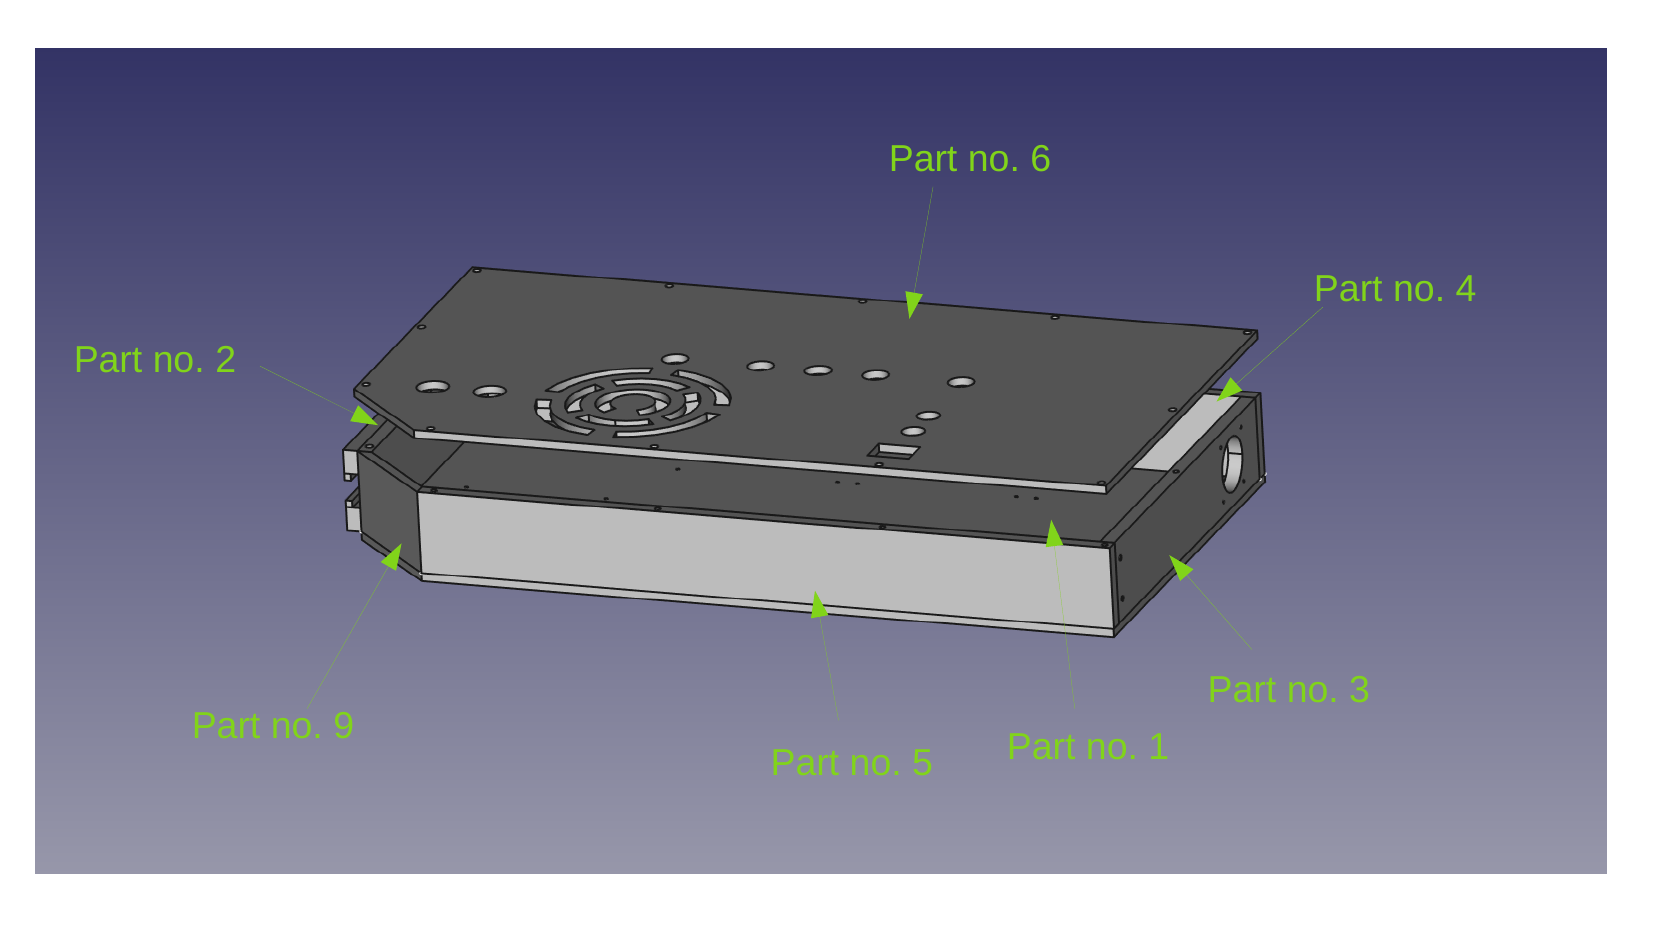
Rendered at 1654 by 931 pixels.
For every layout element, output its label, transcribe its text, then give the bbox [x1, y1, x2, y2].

text_box Part no. 6 [874, 129, 1075, 187]
text_box Part no. 4 [1299, 259, 1501, 317]
text_box Part no. 2 [59, 330, 260, 388]
text_box Part no. 9 [177, 696, 378, 754]
text_box Part no. 3 [1192, 661, 1394, 719]
text_box Part no. 1 [992, 718, 1193, 776]
picture [35, 48, 1607, 875]
text_box Part no. 5 [755, 734, 957, 792]
